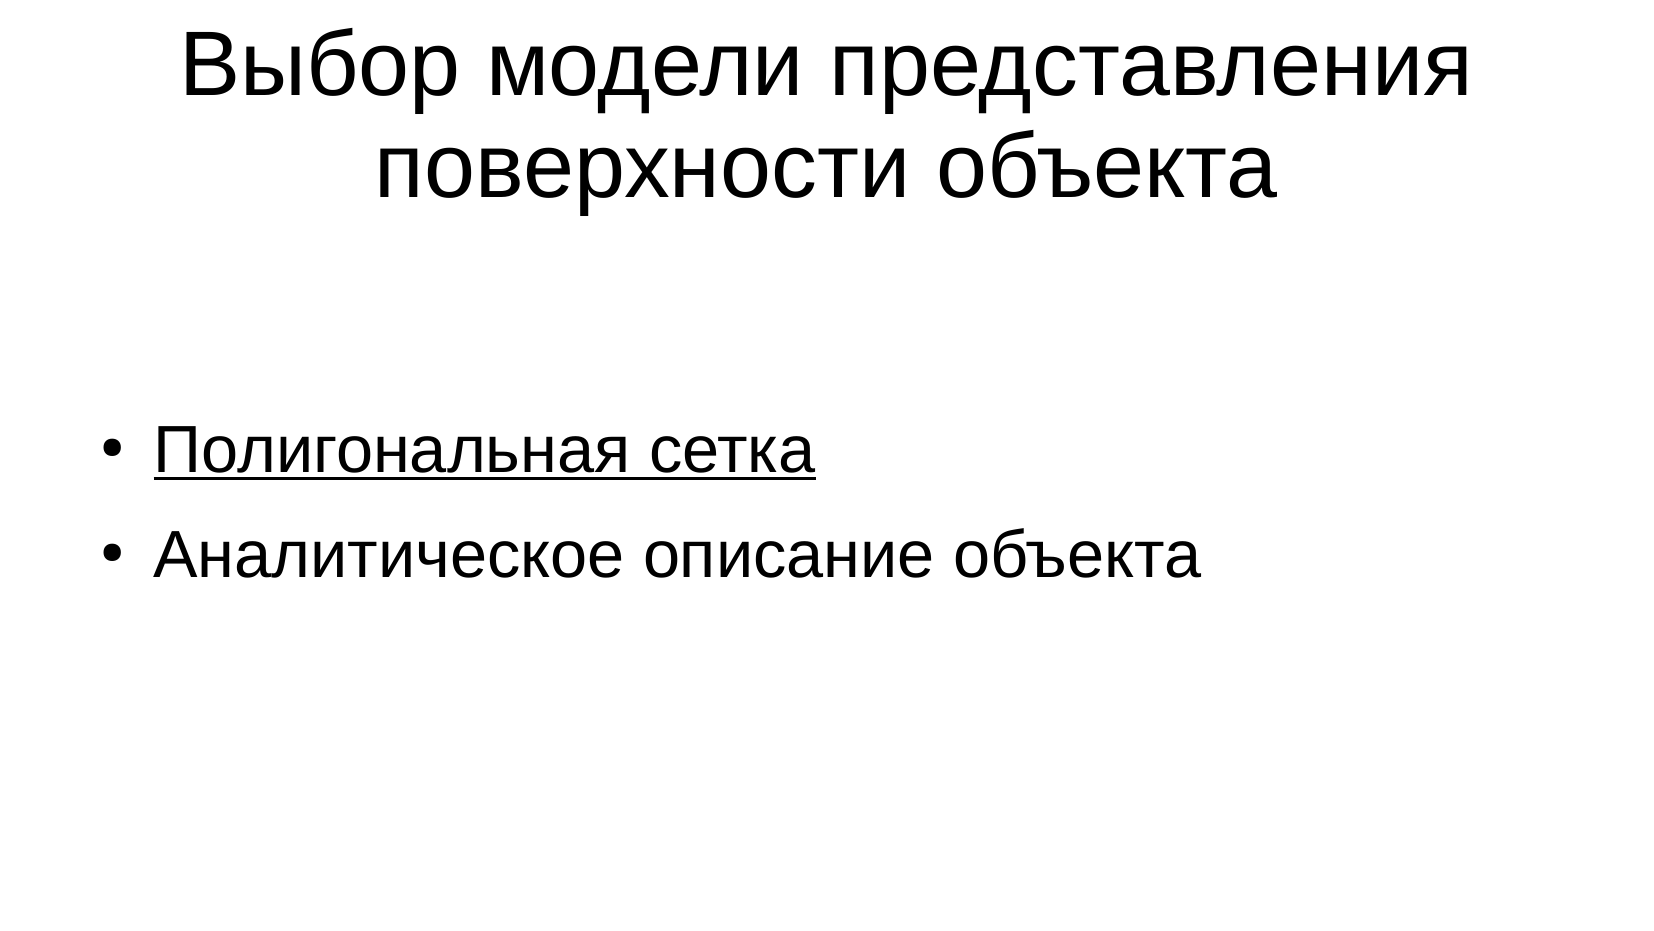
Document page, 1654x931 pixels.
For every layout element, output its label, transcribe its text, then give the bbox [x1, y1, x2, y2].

title Выбор модели представления поверхности объекта [82, 12, 1571, 218]
list Полигональная сетка Аналитическое описание объекта [82, 412, 1571, 931]
